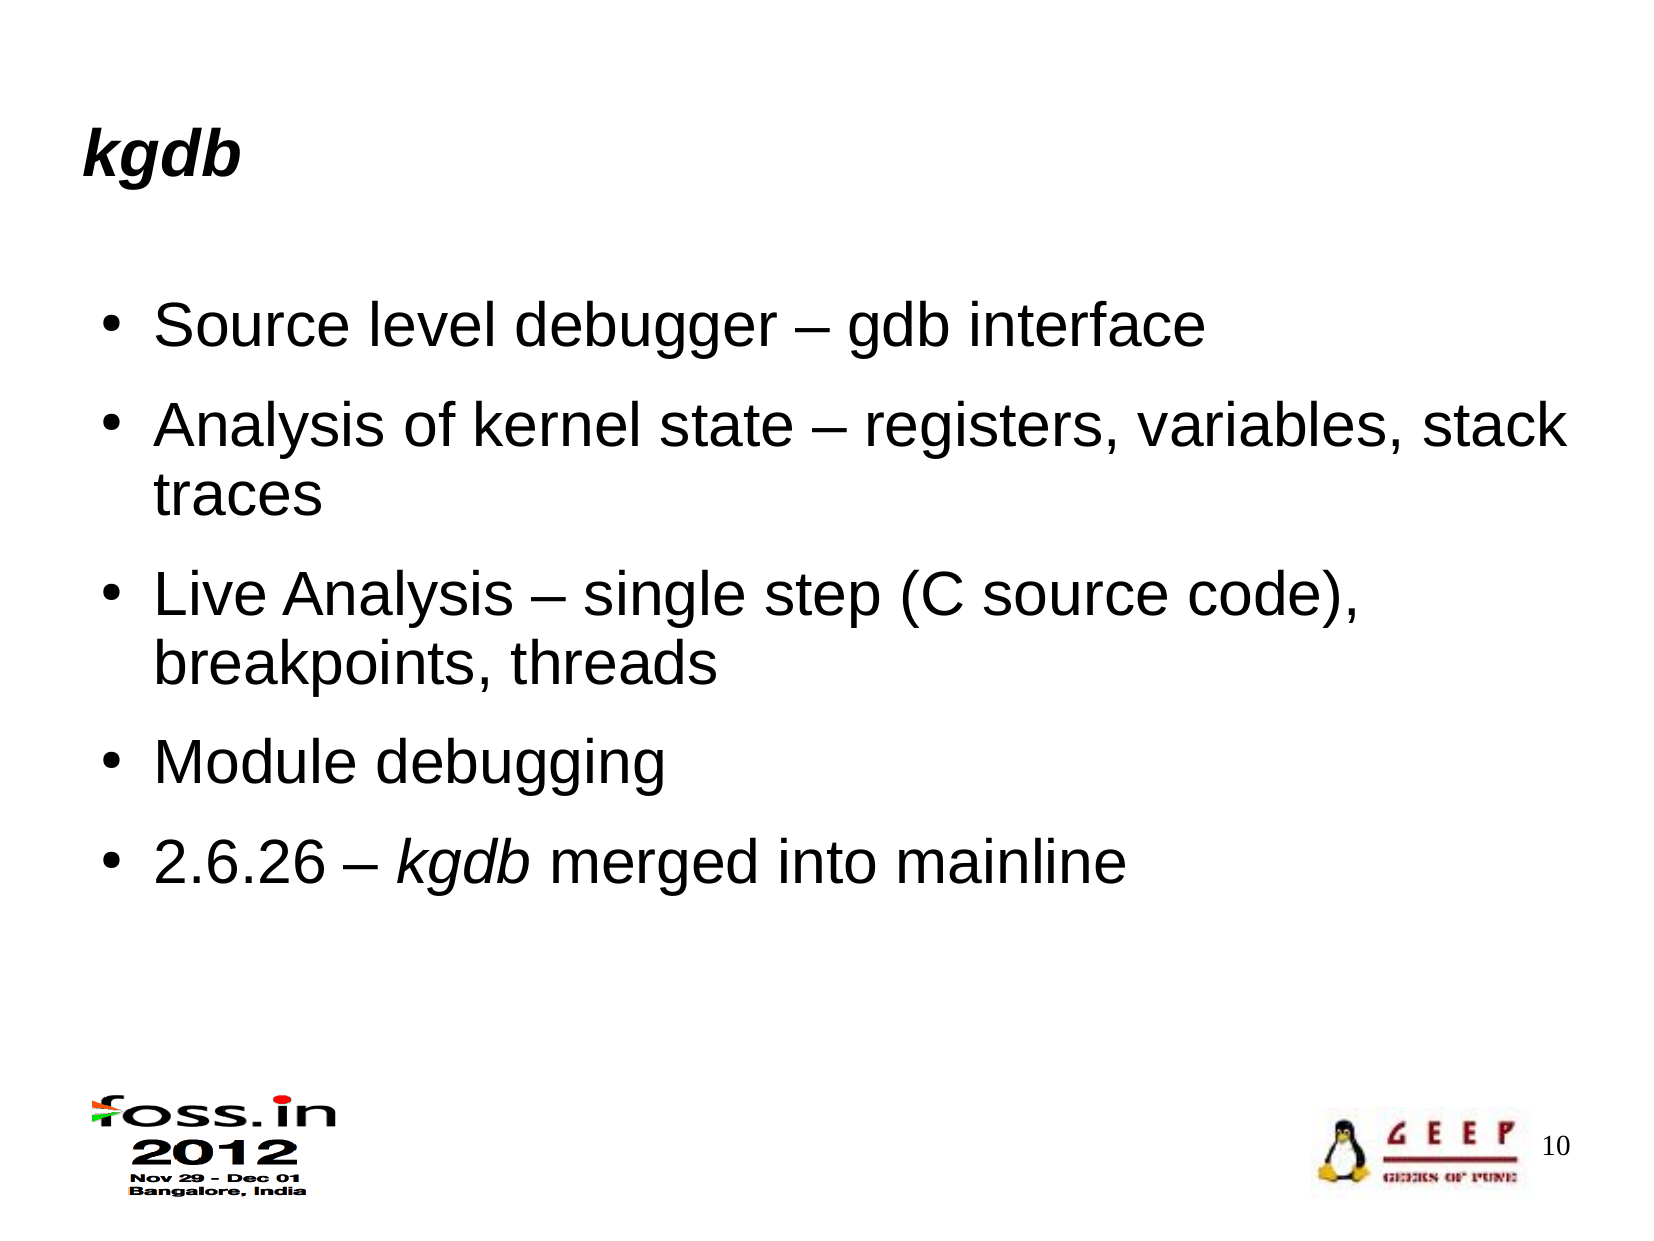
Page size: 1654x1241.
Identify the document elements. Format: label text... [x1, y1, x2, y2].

title kgdb [82, 49, 1571, 257]
picture [82, 1086, 343, 1205]
list Source level debugger – gdb interface Analysis of kernel state – registers, variables, stack traces Live Analysis – single step (C source code), breakpoints, threads Module debugging 2.6.26 – kgdb merged into mainline [82, 290, 1571, 1109]
picture [1311, 1107, 1532, 1199]
